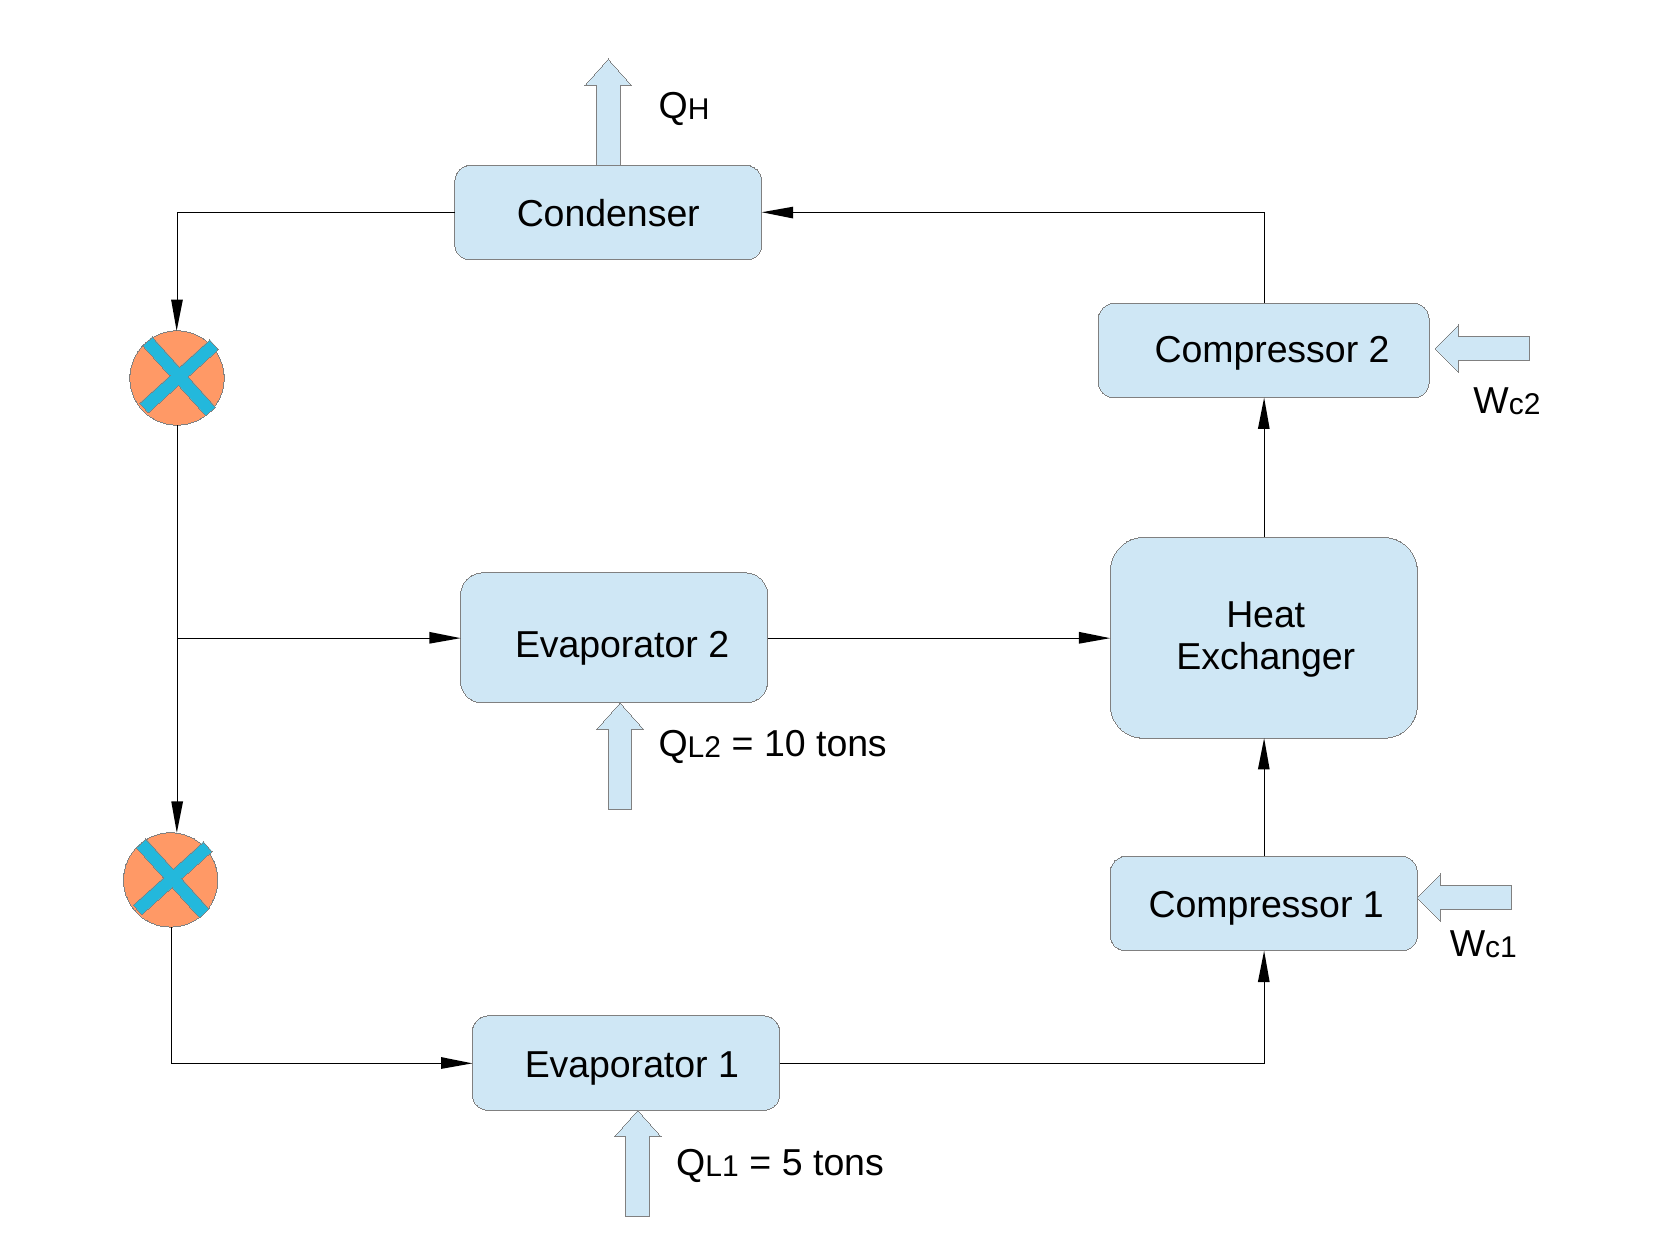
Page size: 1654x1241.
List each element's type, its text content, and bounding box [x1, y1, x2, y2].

text_box QL2 = 10 tons [643, 714, 902, 778]
text_box [460, 572, 768, 810]
text_box Heat Exchanger [1161, 586, 1371, 686]
text_box Compressor 2 [1139, 321, 1405, 378]
text_box QL1 = 5 tons [661, 1133, 899, 1197]
text_box Compressor 1 [1133, 876, 1399, 934]
text_box Evaporator 2 [500, 616, 745, 674]
text_box [129, 330, 225, 426]
text_box Condenser [496, 185, 721, 243]
text_box [1435, 324, 1530, 372]
text_box [1110, 856, 1512, 951]
text_box [123, 832, 218, 928]
text_box Wc1 [1435, 915, 1542, 979]
text_box [1098, 303, 1430, 398]
text_box [1110, 537, 1418, 739]
text_box QH [643, 76, 735, 140]
text_box [472, 1015, 780, 1217]
text_box Evaporator 1 [507, 1035, 756, 1093]
text_box [454, 58, 762, 260]
text_box Wc2 [1458, 372, 1565, 435]
